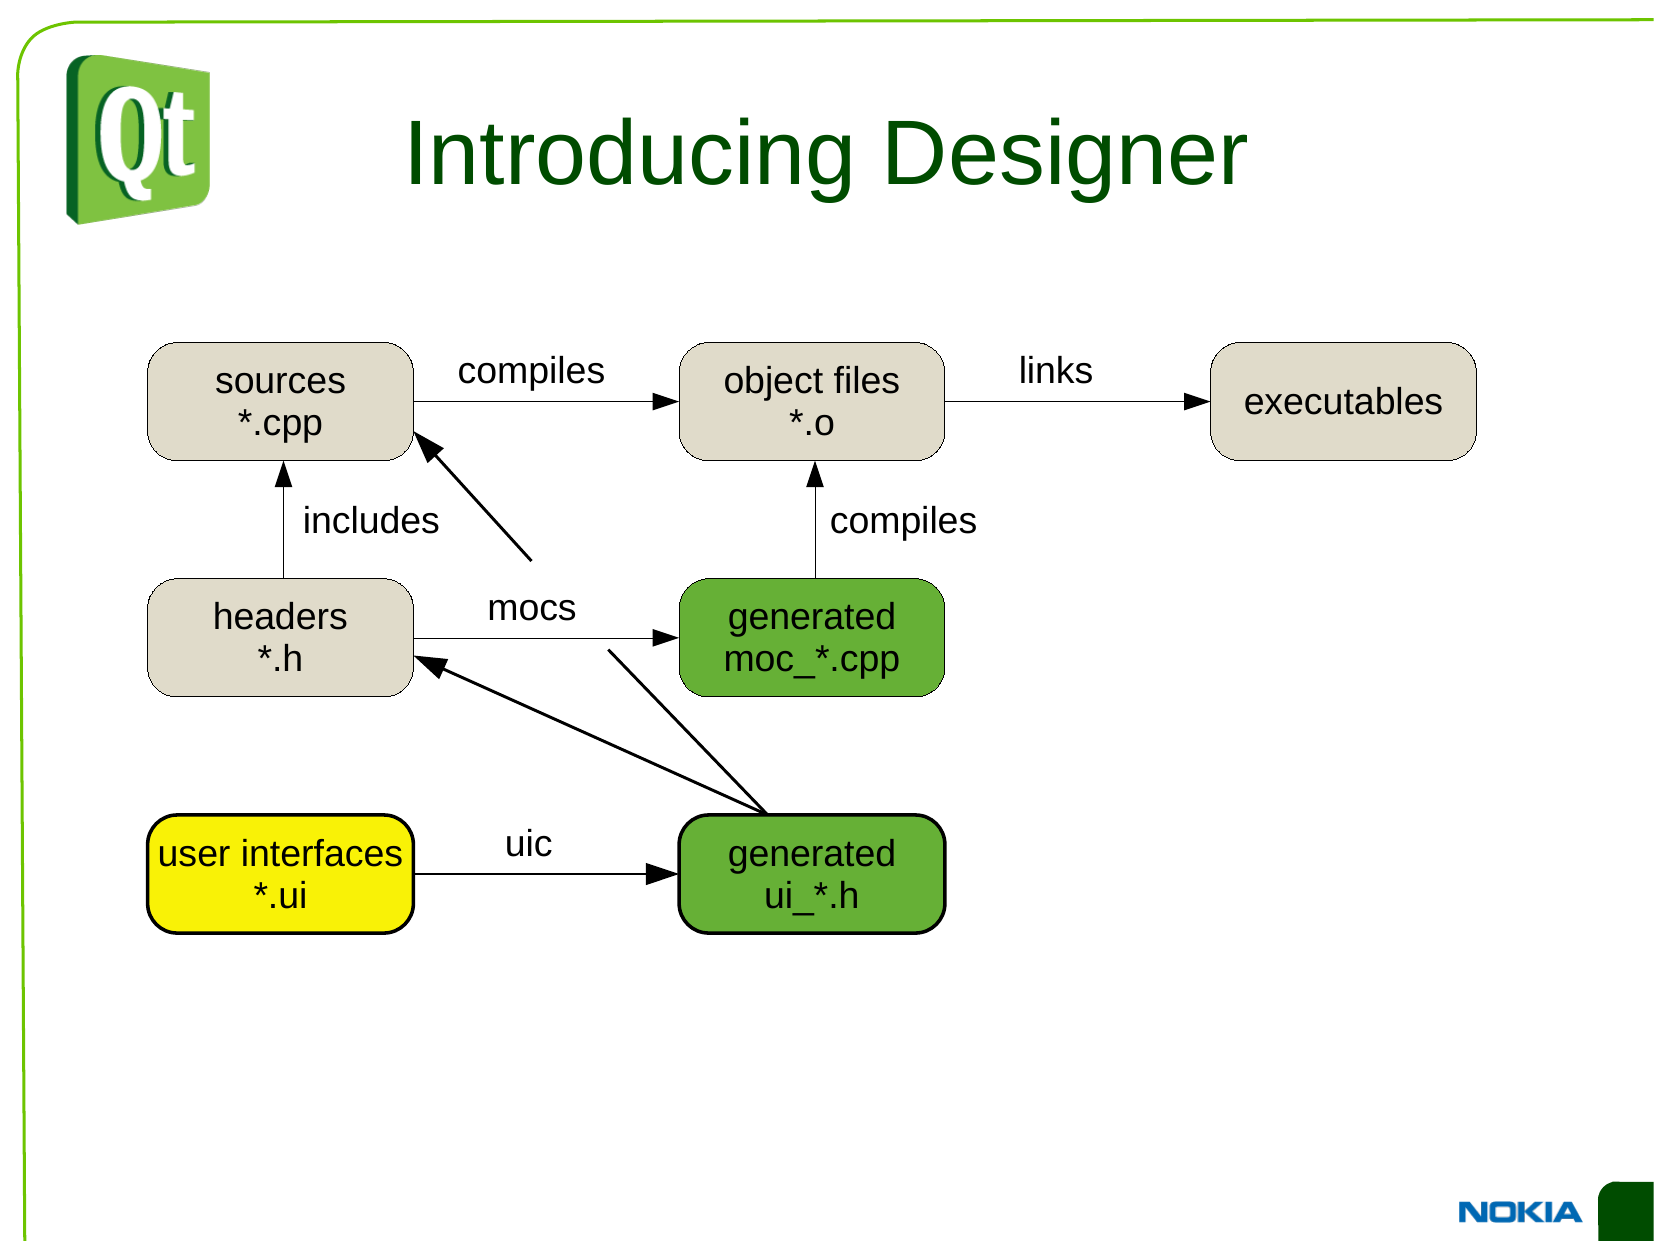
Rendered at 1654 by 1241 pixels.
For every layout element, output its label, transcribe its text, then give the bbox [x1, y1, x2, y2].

text_box mocs [472, 578, 650, 638]
text_box generated ui_*.h [679, 814, 945, 934]
text_box compiles [442, 342, 650, 400]
text_box executables [1210, 342, 1477, 461]
text_box uic [490, 814, 579, 872]
text_box compiles [816, 492, 1034, 550]
text_box user interfaces *.ui [147, 814, 414, 934]
text_box links [1003, 342, 1182, 400]
title Introducing Designer [82, 56, 1571, 250]
picture [66, 55, 210, 225]
text_box includes [288, 492, 455, 550]
text_box generated moc_*.cpp [679, 578, 945, 697]
picture [1459, 1201, 1583, 1223]
text_box sources *.cpp [147, 342, 414, 461]
text_box object files *.o [679, 342, 945, 461]
text_box headers *.h [147, 578, 414, 697]
